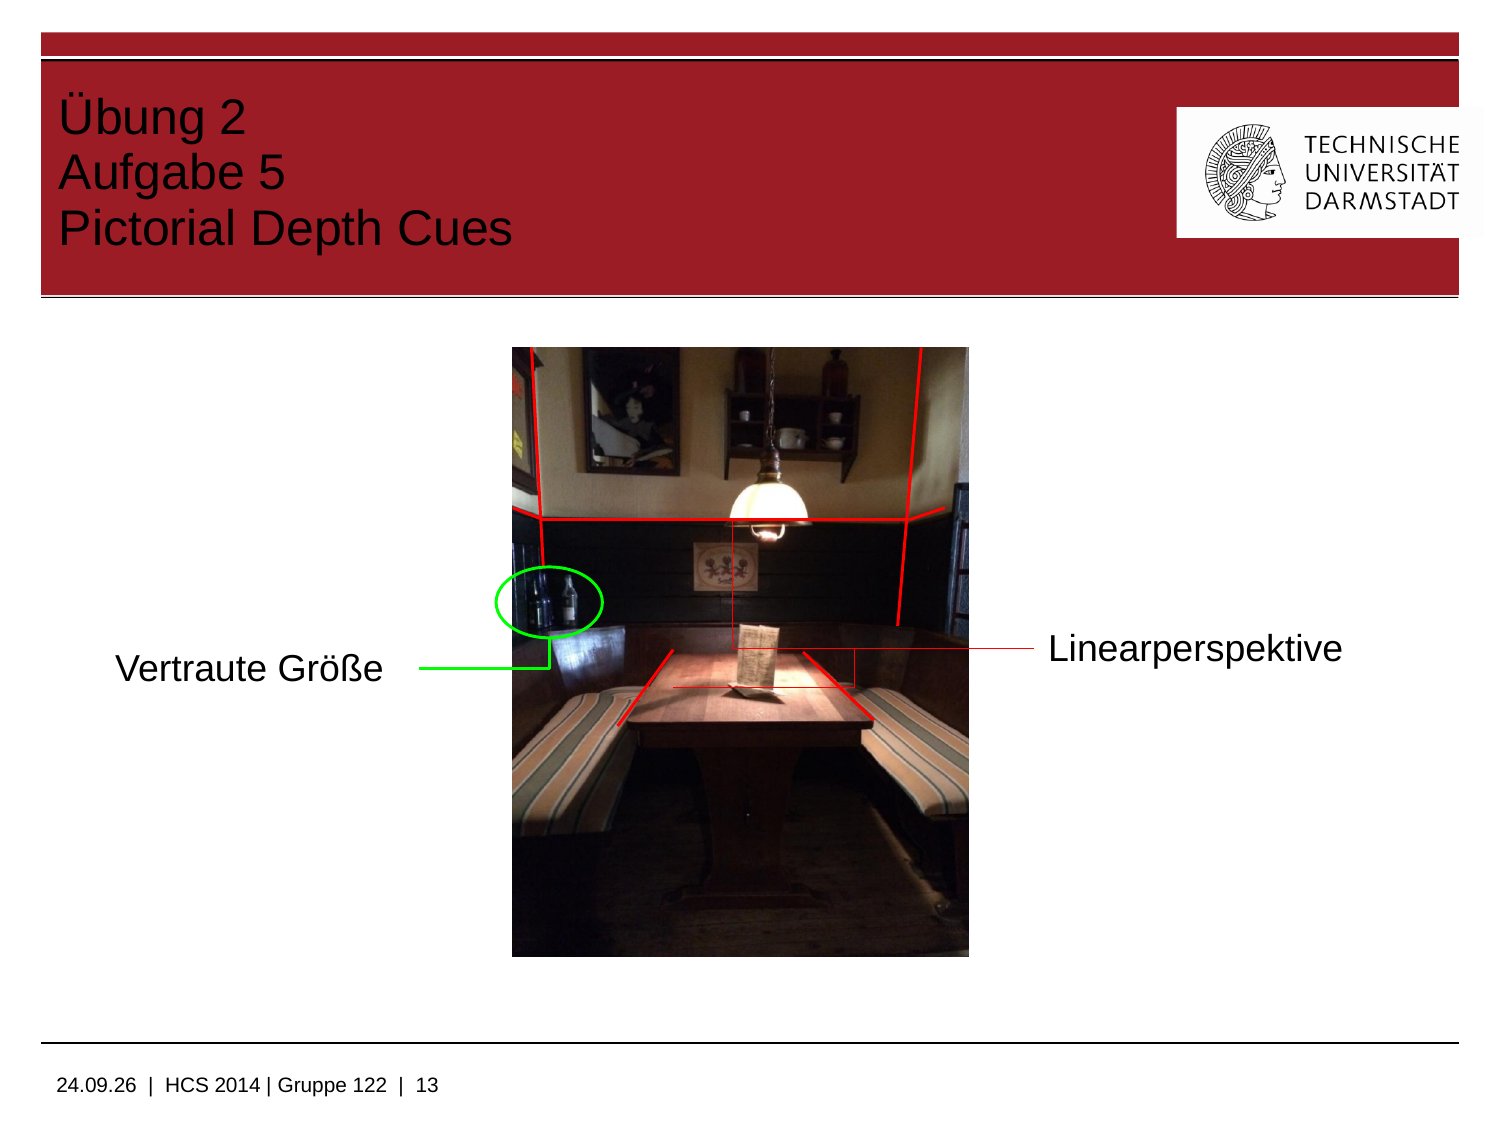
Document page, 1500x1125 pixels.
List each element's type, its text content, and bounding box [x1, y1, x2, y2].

picture [512, 347, 539, 516]
picture [512, 521, 969, 957]
picture [1176, 107, 1484, 238]
picture [733, 347, 969, 648]
picture [512, 569, 600, 636]
text_box Linearperspektive [1033, 620, 1365, 677]
picture [534, 347, 919, 518]
text_box Vertraute Größe [100, 639, 420, 697]
picture [512, 510, 541, 574]
title Übung 2 Aufgabe 5 Pictorial Depth Cues [58, 88, 1149, 257]
picture [512, 631, 548, 667]
